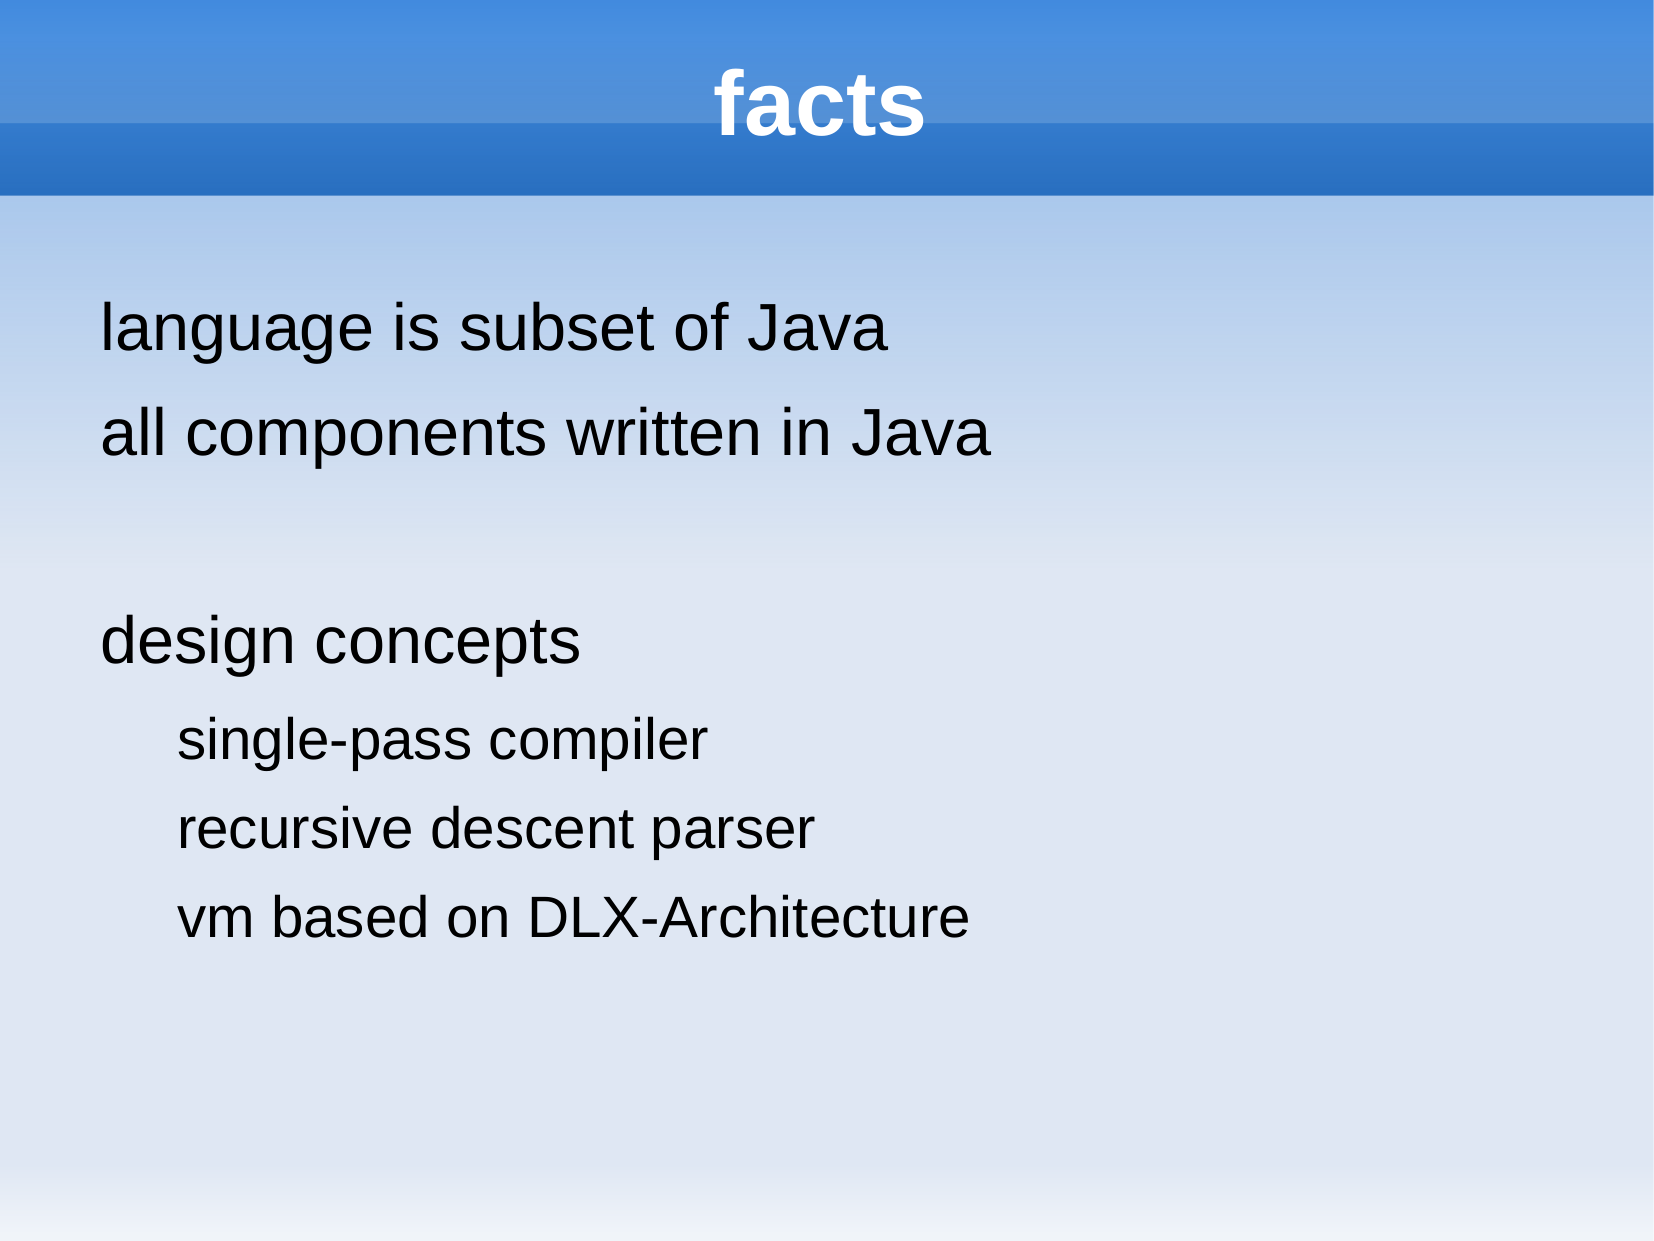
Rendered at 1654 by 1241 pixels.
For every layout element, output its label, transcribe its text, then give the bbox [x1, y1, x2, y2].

picture [0, 0, 1654, 1241]
list language is subset of Java all components written in Java design concepts single-pass compiler recursive descent parser vm based on DLX-Architecture [82, 290, 1571, 1094]
title facts [76, 7, 1565, 200]
